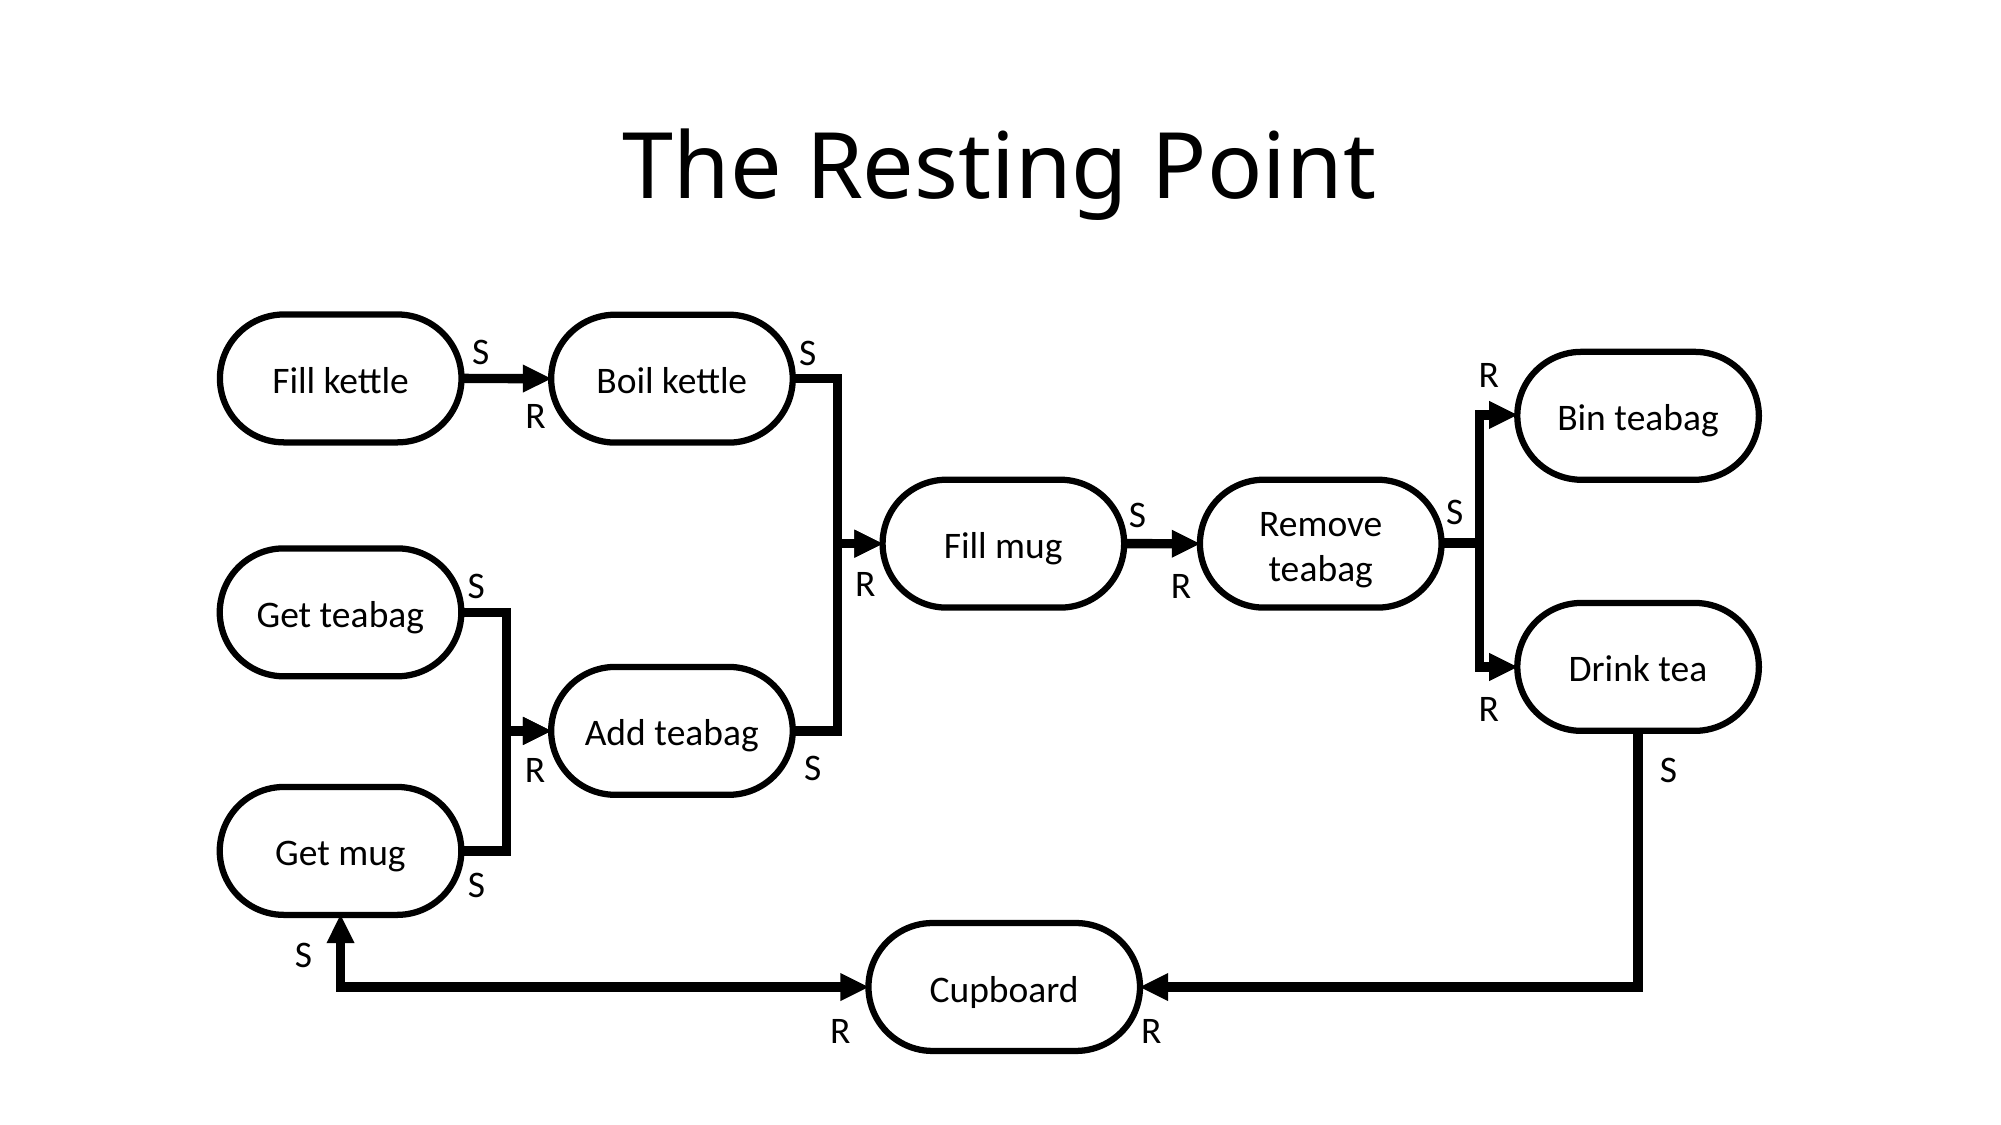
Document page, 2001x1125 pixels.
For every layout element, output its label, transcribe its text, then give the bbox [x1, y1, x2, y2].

text_box R [815, 998, 869, 1059]
text_box Cupboard [868, 923, 1141, 1051]
text_box R [1463, 342, 1518, 403]
text_box S [1645, 737, 1699, 798]
text_box S [789, 735, 843, 796]
text_box S [1431, 479, 1485, 540]
text_box S [280, 923, 334, 983]
text_box R [1156, 553, 1210, 614]
text_box Remove teabag [1199, 479, 1442, 608]
text_box R [1463, 676, 1518, 737]
text_box Add teabag [551, 666, 793, 795]
text_box S [457, 319, 511, 380]
text_box Fill mug [882, 479, 1124, 608]
text_box Boil kettle [551, 314, 793, 443]
text_box S [1113, 483, 1168, 543]
text_box S [784, 321, 838, 381]
text_box Fill kettle [219, 314, 462, 443]
text_box Get teabag [219, 548, 462, 677]
text_box Get mug [219, 786, 462, 915]
text_box S [452, 553, 507, 614]
text_box R [1126, 998, 1180, 1059]
text_box Bin teabag [1517, 351, 1759, 480]
text_box R [510, 737, 564, 798]
text_box Drink tea [1517, 602, 1759, 731]
text_box R [840, 551, 894, 611]
text_box R [510, 383, 564, 444]
text_box S [453, 852, 507, 913]
title The Resting Point [137, 59, 1863, 278]
